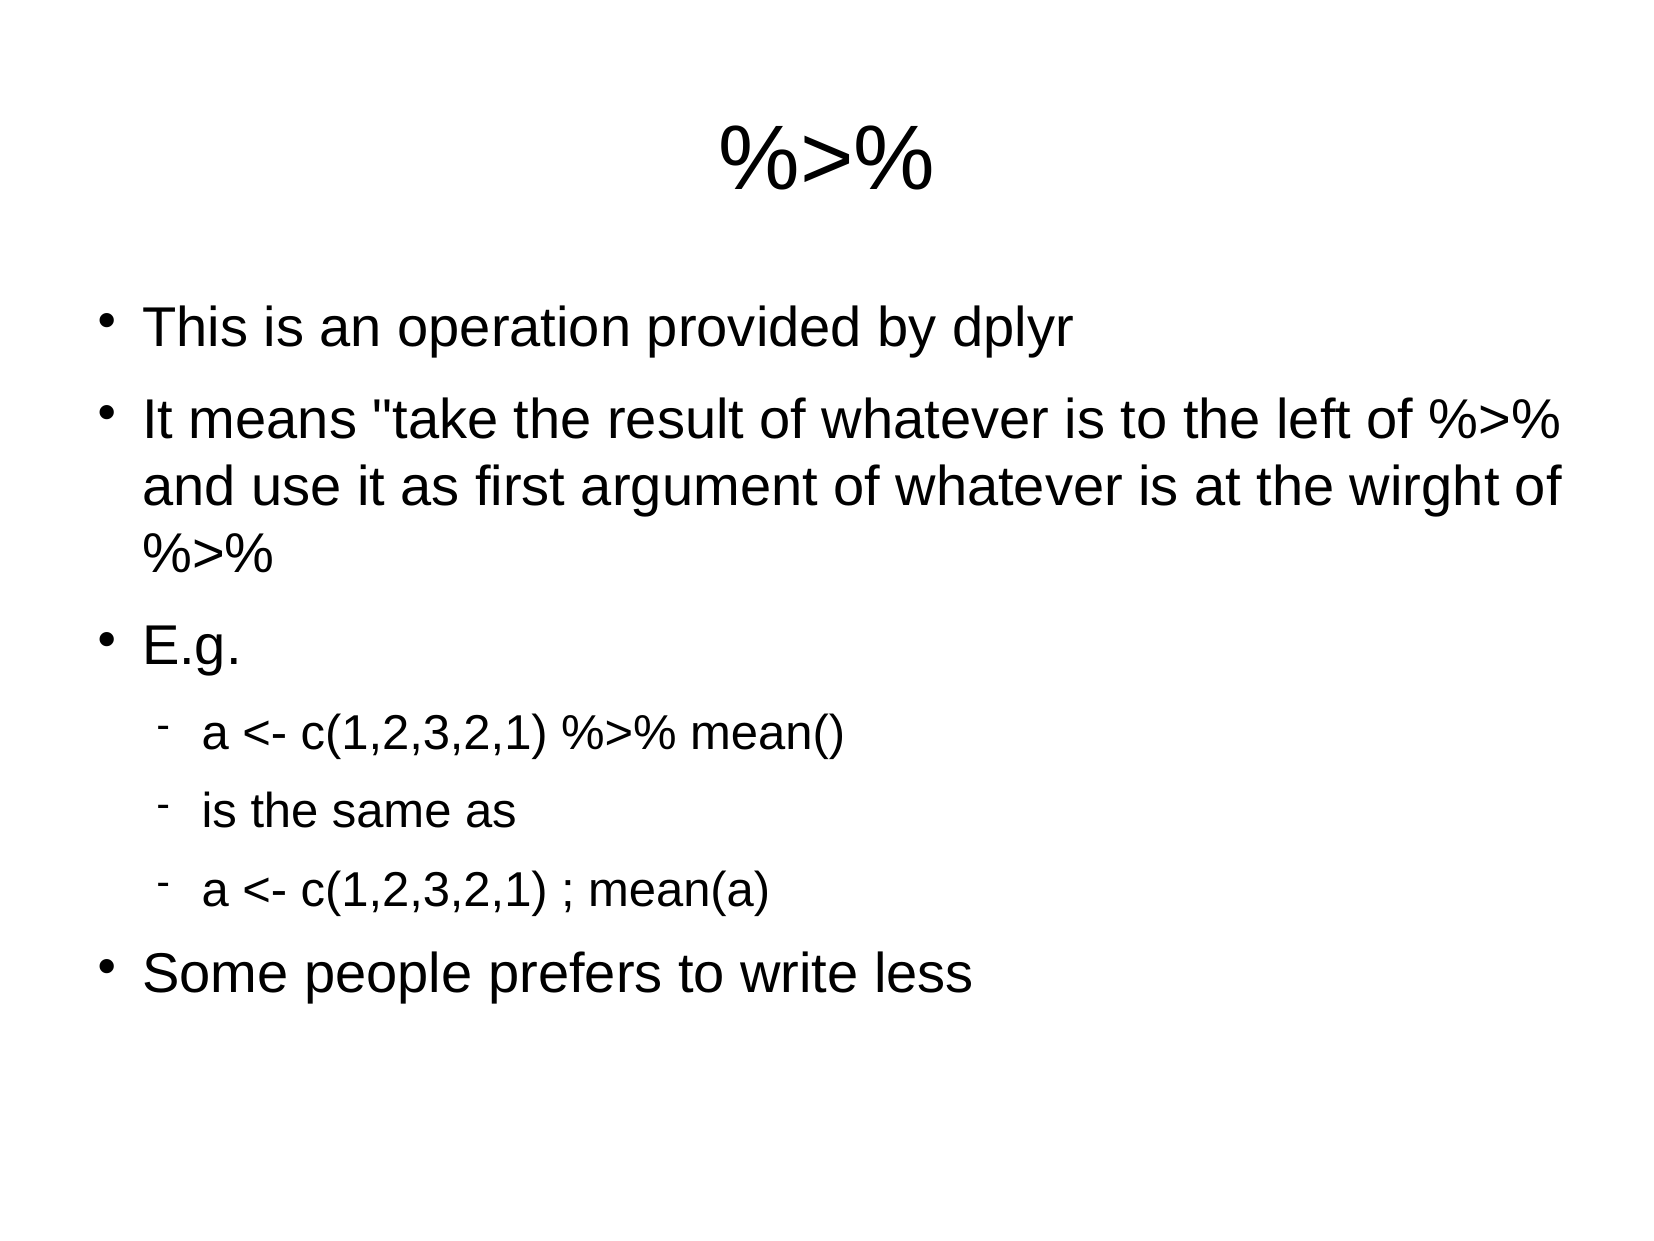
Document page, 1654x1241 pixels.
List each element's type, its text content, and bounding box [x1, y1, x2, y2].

text_box %>% [82, 49, 1571, 257]
text_box This is an operation provided by dplyr It means "take the result of whatever is to the left of %>% and use it as first argument of whatever is at the wirght of %>% E.g. a <- c(1,2,3,2,1) %>% mean() is the same as a <- c(1,2,3,2,1) ; mean(a) Some people prefers to write less [82, 290, 1571, 1010]
